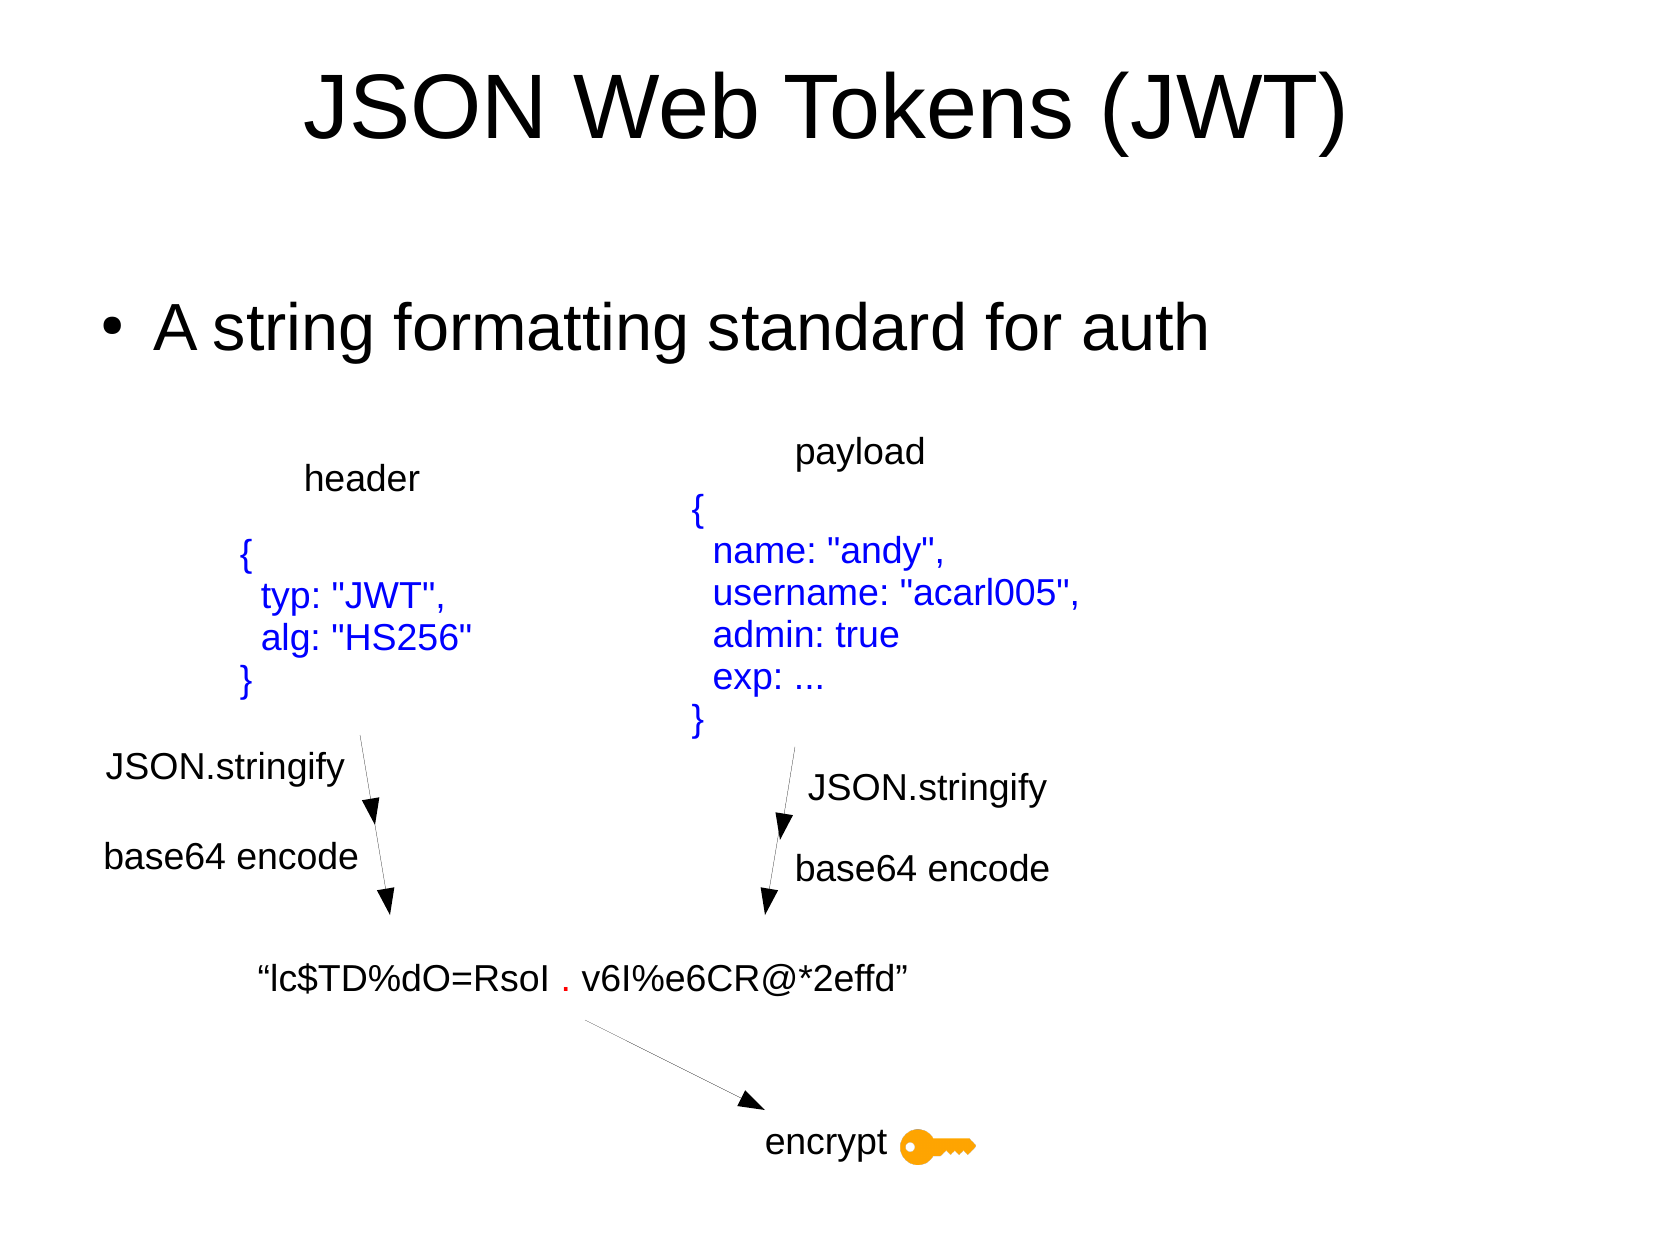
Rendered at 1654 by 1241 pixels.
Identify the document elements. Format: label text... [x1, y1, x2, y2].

text_box payload [780, 423, 941, 481]
text_box JSON.stringify [793, 759, 1063, 816]
text_box “lc$TD%dO=RsoI . v6I%e6CR@*2effd” [242, 949, 923, 1007]
text_box header [289, 450, 436, 507]
text_box { name: "andy", username: "acarl005", admin: true exp: ... } [676, 480, 1096, 747]
text_box { typ: "JWT", alg: "HS256" } [225, 525, 488, 708]
title JSON Web Tokens (JWT) [82, 2, 1571, 211]
picture [900, 1109, 976, 1186]
text_box encrypt [750, 1113, 900, 1171]
list A string formatting standard for auth [82, 290, 1571, 1010]
text_box JSON.stringify [90, 738, 361, 796]
text_box base64 encode [88, 828, 374, 886]
text_box base64 encode [780, 840, 1066, 897]
